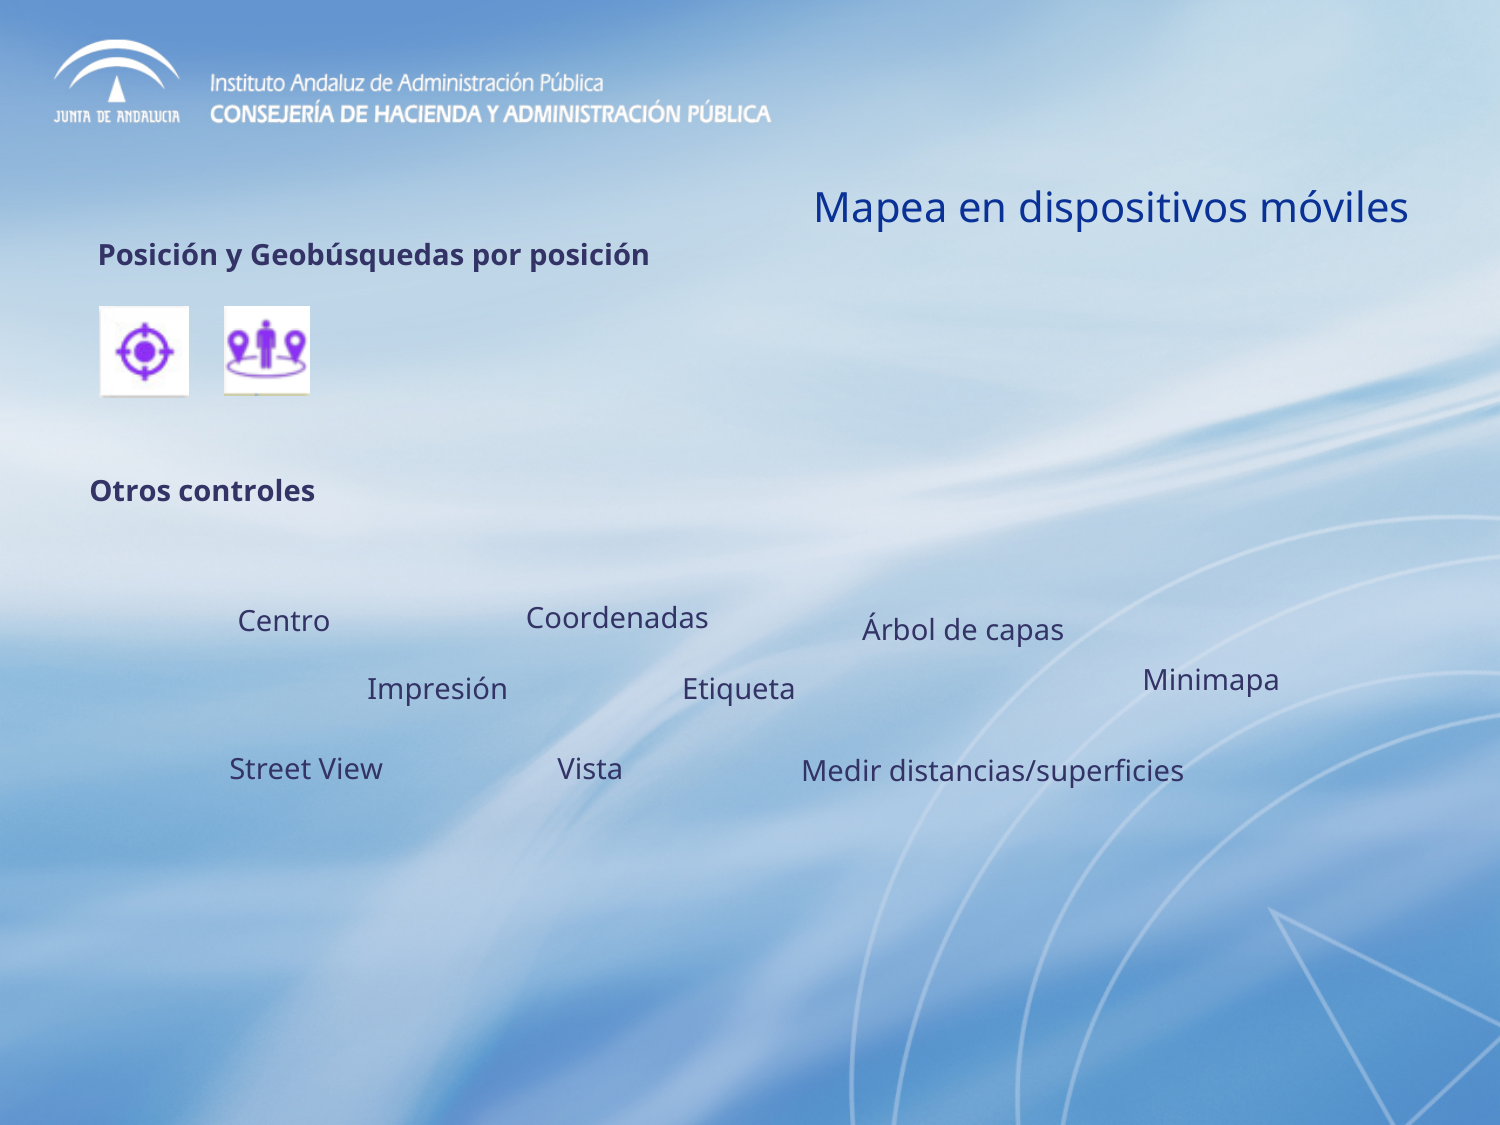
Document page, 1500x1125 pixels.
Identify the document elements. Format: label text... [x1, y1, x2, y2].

text_box Street View [188, 744, 425, 794]
text_box Árbol de capas [833, 605, 1094, 655]
text_box Otros controles [74, 466, 791, 516]
picture [0, 0, 1500, 1125]
text_box Coordenadas [502, 593, 733, 643]
title Mapea en dispositivos móviles [75, 137, 1426, 275]
text_box Minimapa [1116, 655, 1306, 706]
text_box Medir distancias/superficies [756, 746, 1230, 797]
text_box Centro [213, 596, 356, 647]
text_box Vista [472, 744, 709, 794]
text_box Impresión [349, 664, 527, 714]
text_box Etiqueta [656, 664, 822, 714]
text_box Posición y Geobúsquedas por posición [82, 230, 745, 280]
